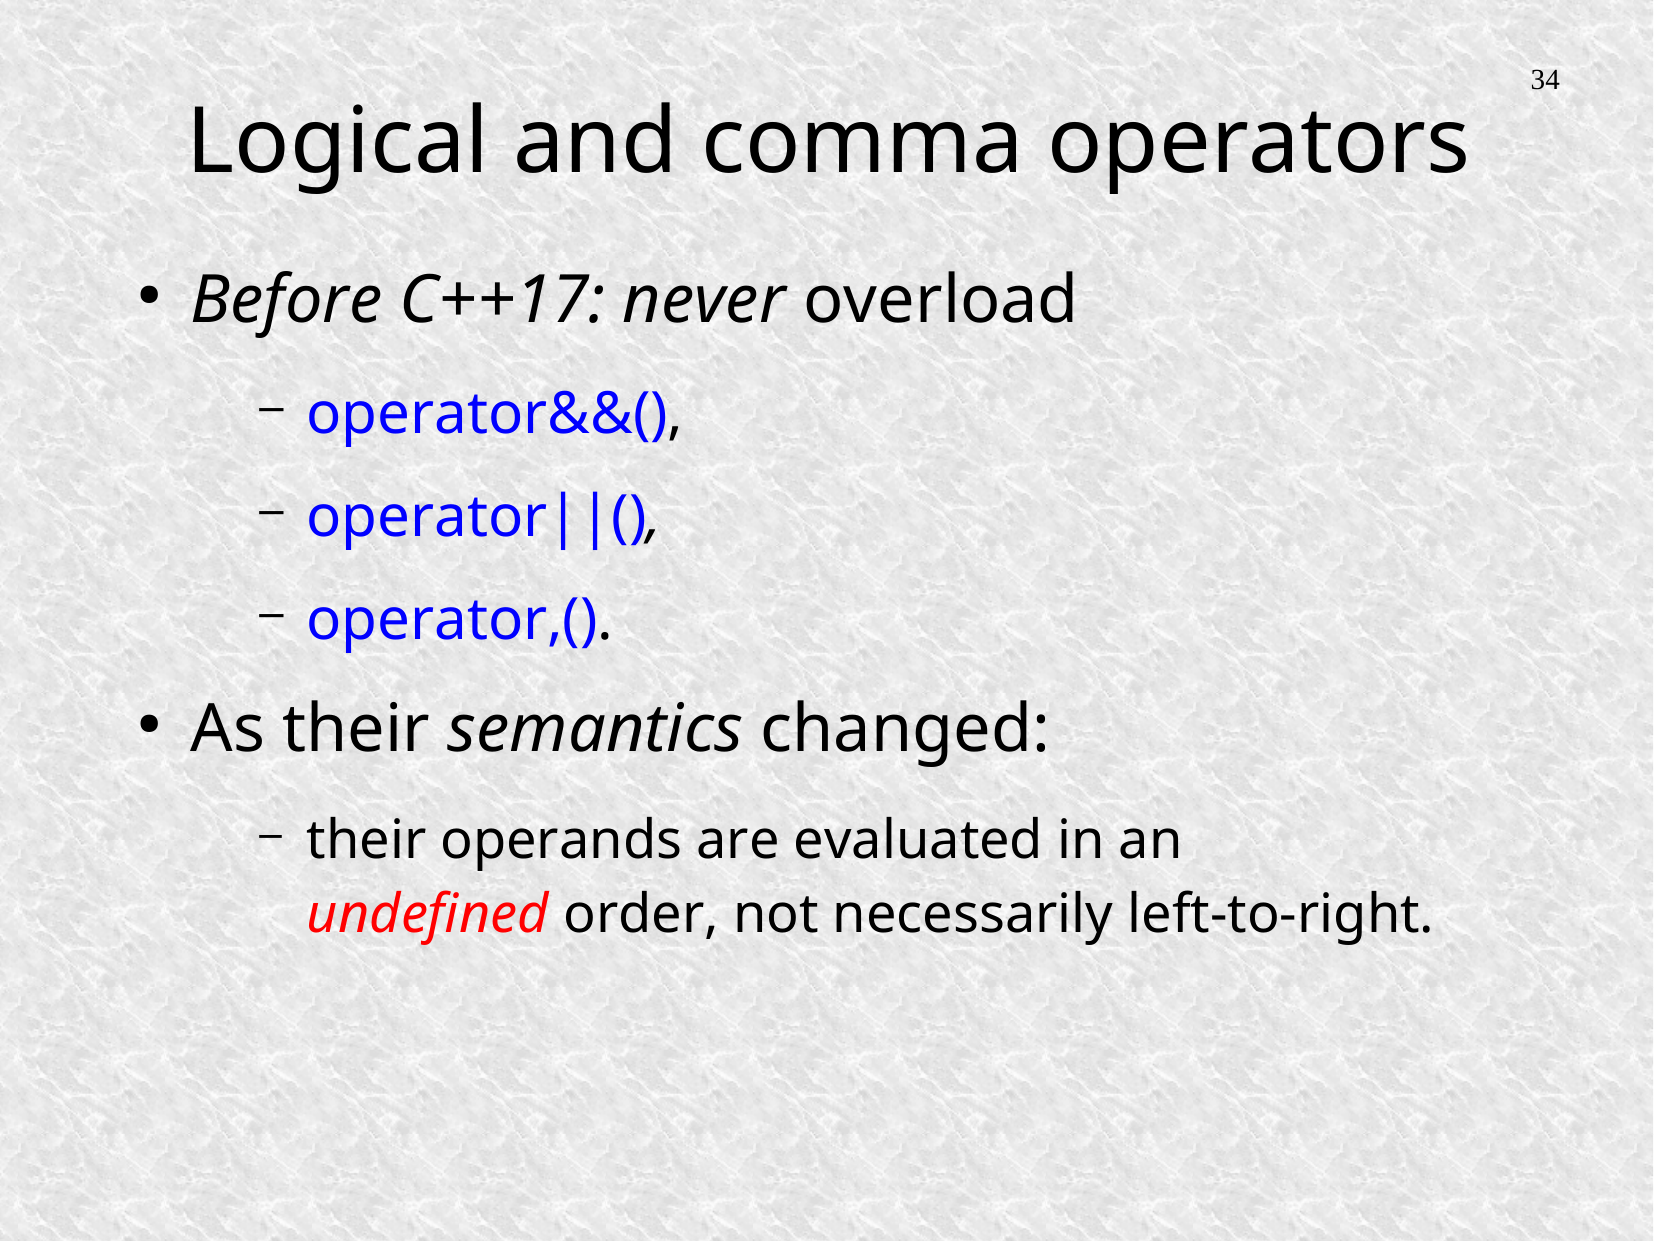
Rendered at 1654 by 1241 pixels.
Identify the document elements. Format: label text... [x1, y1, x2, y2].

title Logical and comma operators [123, 33, 1536, 241]
picture [0, 0, 1654, 1241]
list Before C++17: never overload operator&&(), operator||(), operator,(). As their semantics changed: their operands are evaluated in an undefined order, not necessarily left-to-right. [119, 251, 1532, 1099]
